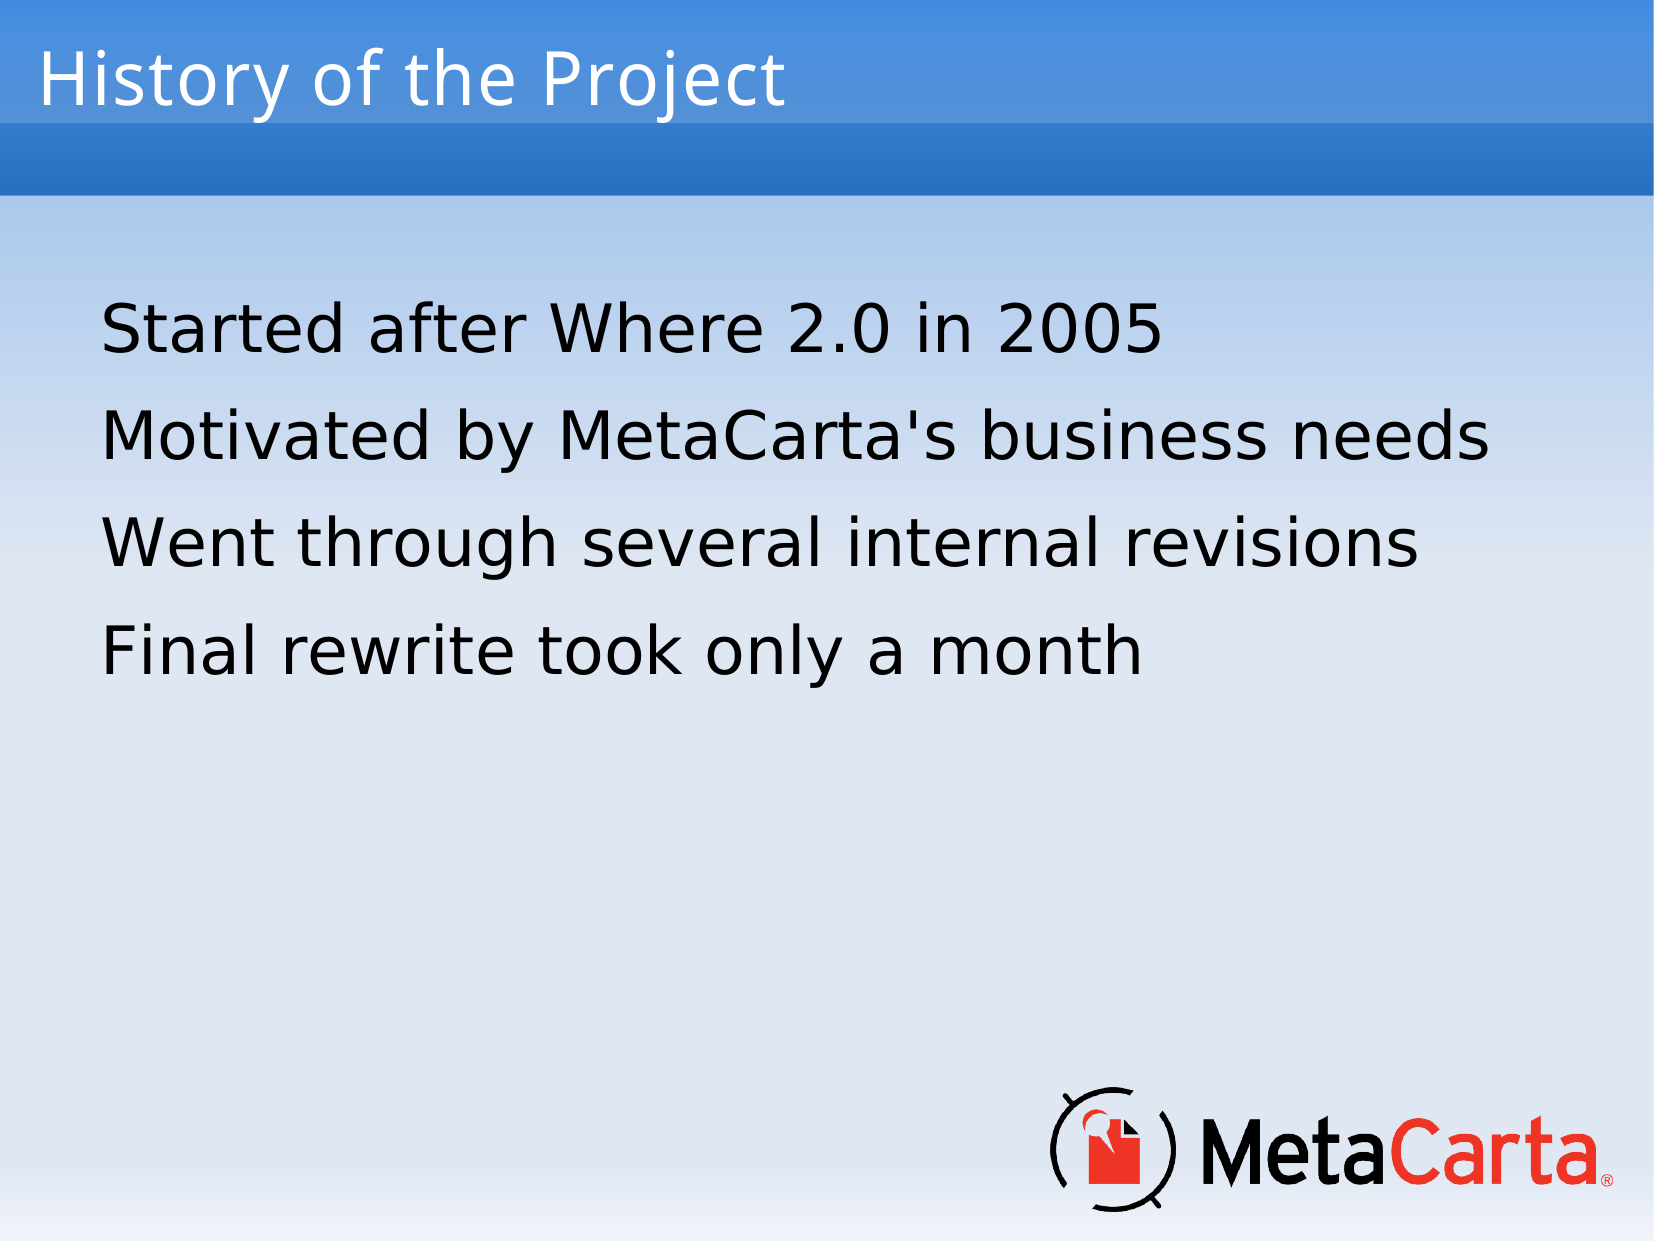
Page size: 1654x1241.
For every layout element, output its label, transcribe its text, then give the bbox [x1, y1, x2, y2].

list Started after Where 2.0 in 2005 Motivated by MetaCarta's business needs Went through several internal revisions Final rewrite took only a month [82, 290, 1571, 1109]
title History of the Project [37, 2, 1463, 151]
picture [0, 0, 1654, 1241]
